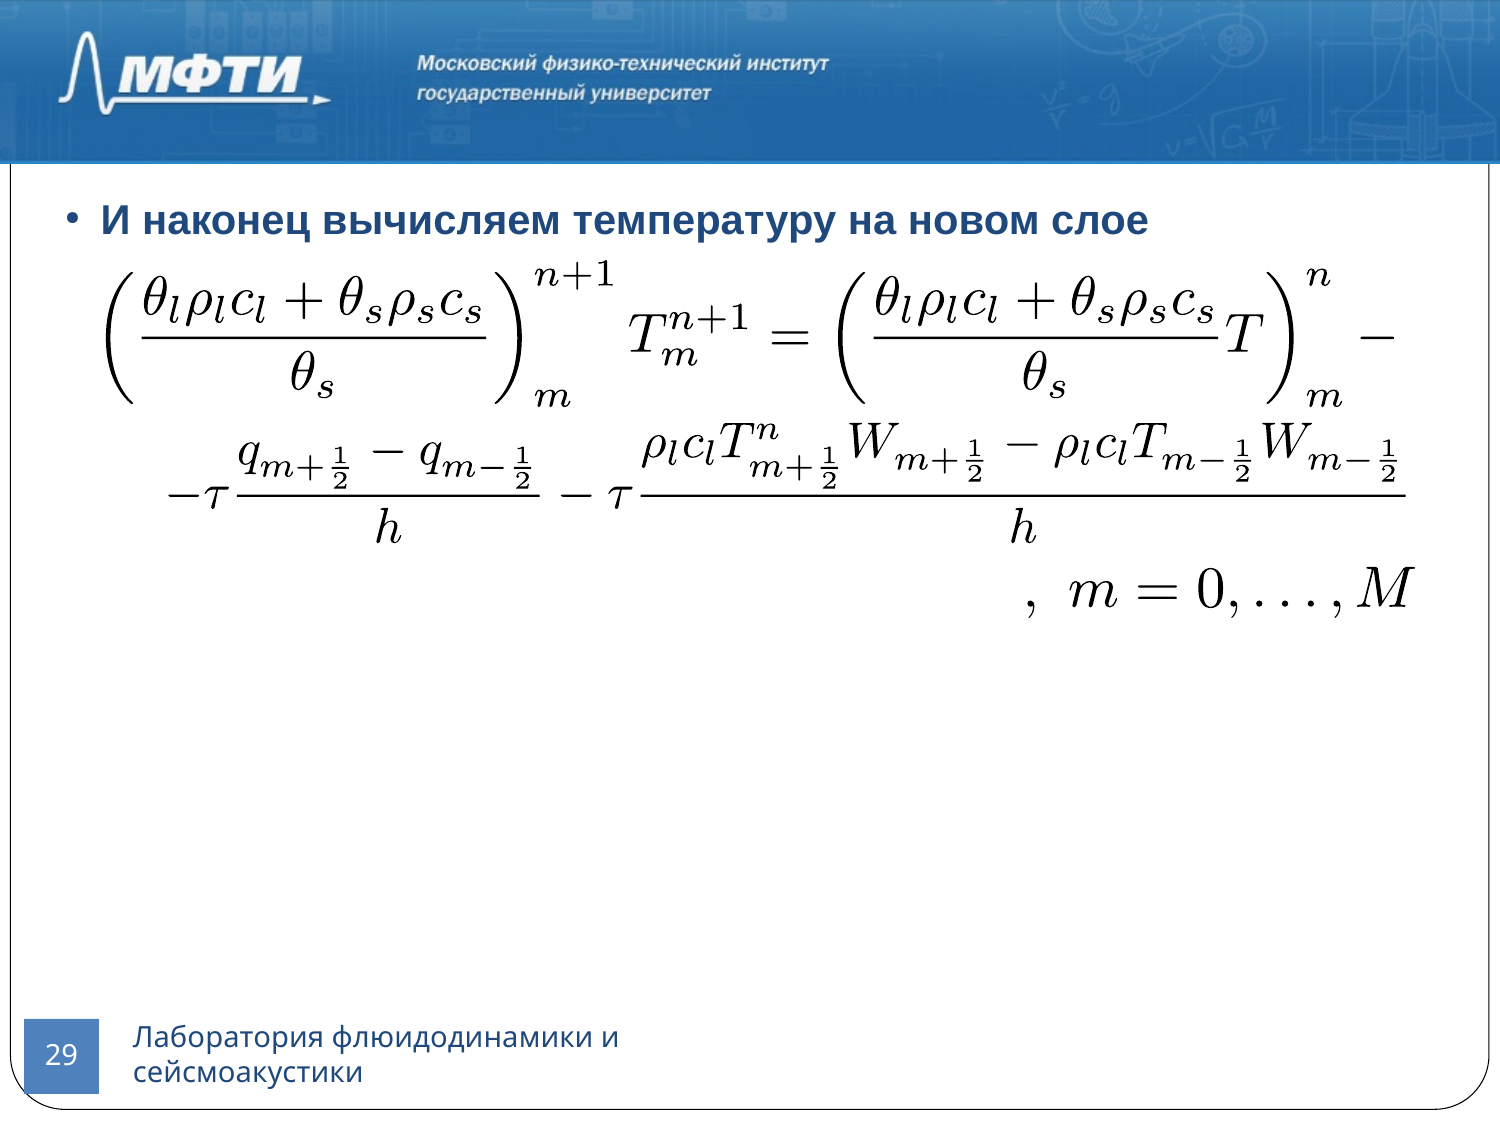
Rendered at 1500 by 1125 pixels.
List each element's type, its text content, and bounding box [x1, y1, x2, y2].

text_box И наконец вычисляем температуру на новом слое [50, 188, 1453, 1063]
text_box Лаборатория флюидодинамики и сейсмоакустики [118, 1015, 848, 1091]
picture [0, 0, 1500, 164]
text_box [94, 259, 1399, 408]
text_box <номер> [24, 1018, 99, 1094]
text_box [164, 422, 1406, 544]
text_box [1022, 566, 1418, 619]
